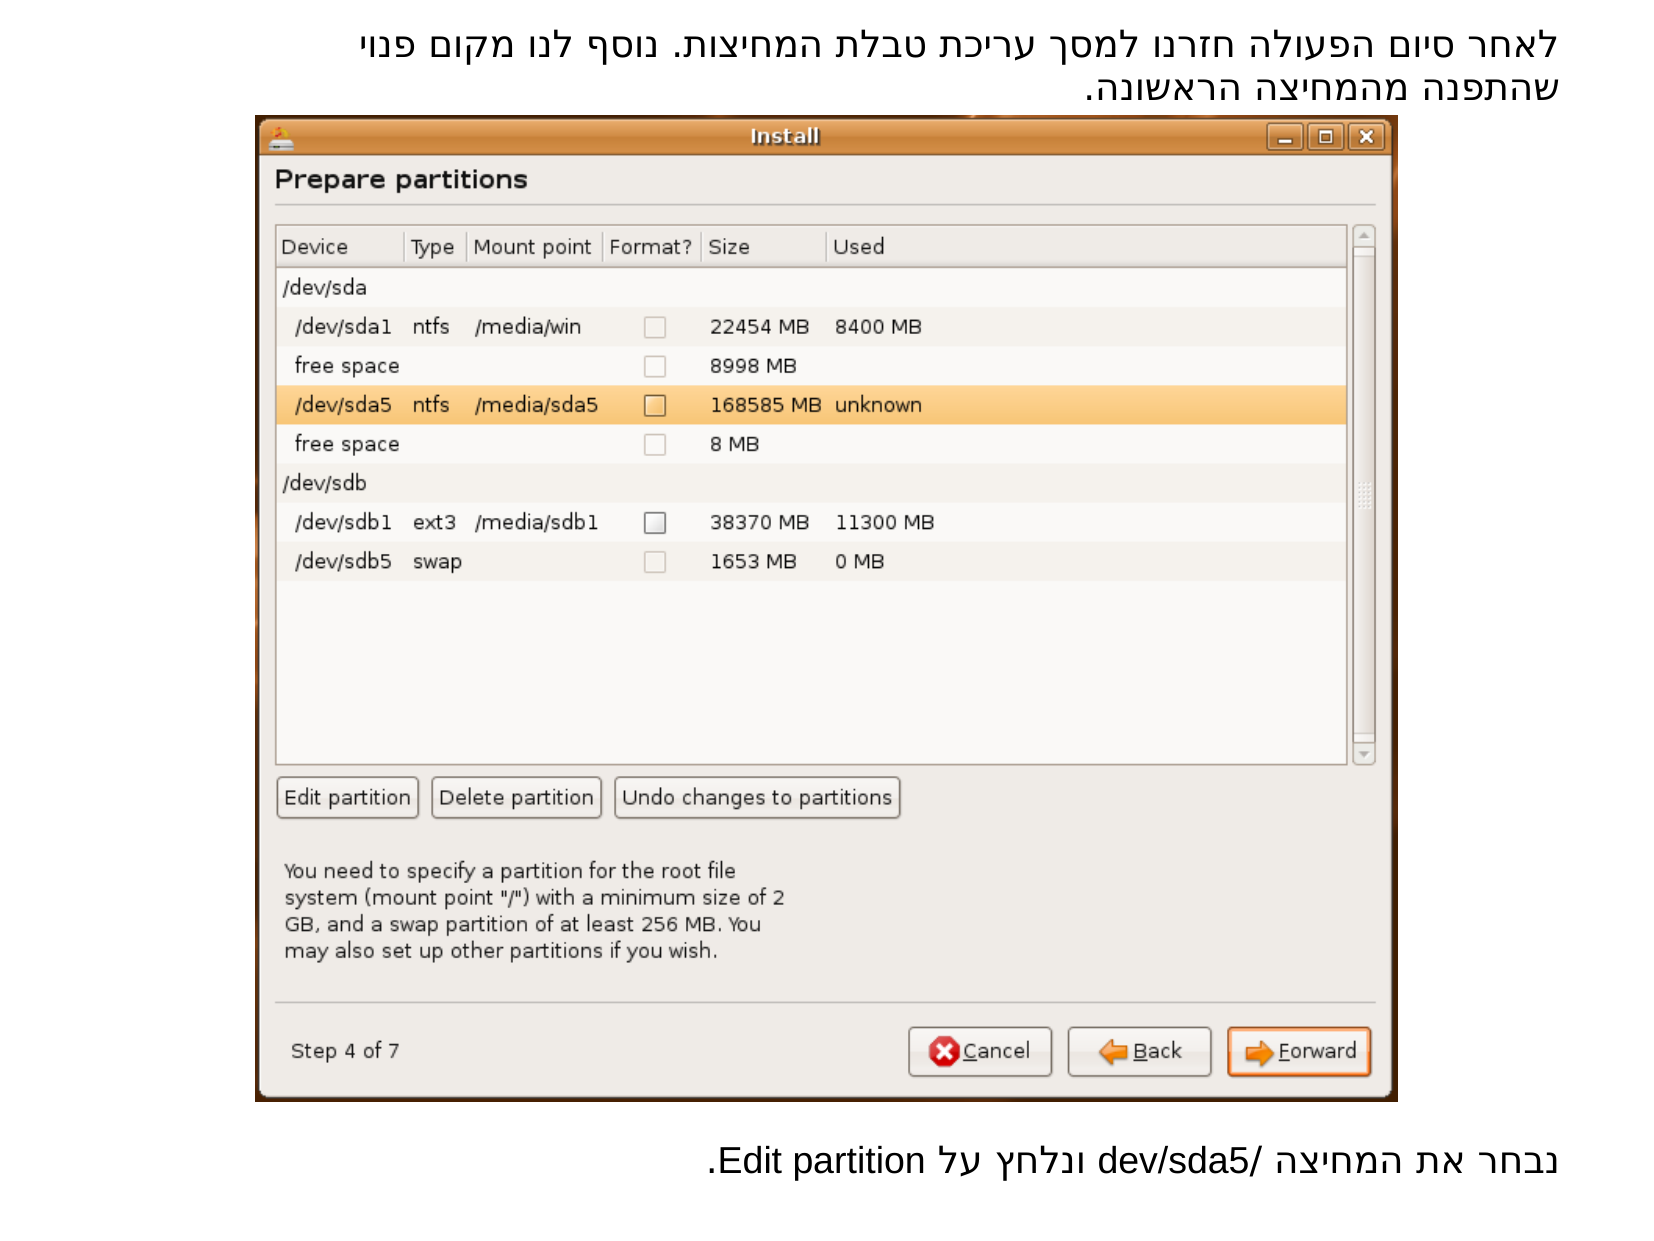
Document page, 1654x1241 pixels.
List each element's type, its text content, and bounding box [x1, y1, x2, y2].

picture [255, 115, 1398, 1102]
text_box נבחר את המחיצה /dev/sda5 ונלחץ על Edit partition. [75, 1131, 1576, 1241]
text_box לאחר סיום הפעולה חזרנו למסך עריכת טבלת המחיצות. נוסף לנו מקום פנוי שהתפנה מהמחיצה הראשונה. [225, 14, 1576, 122]
